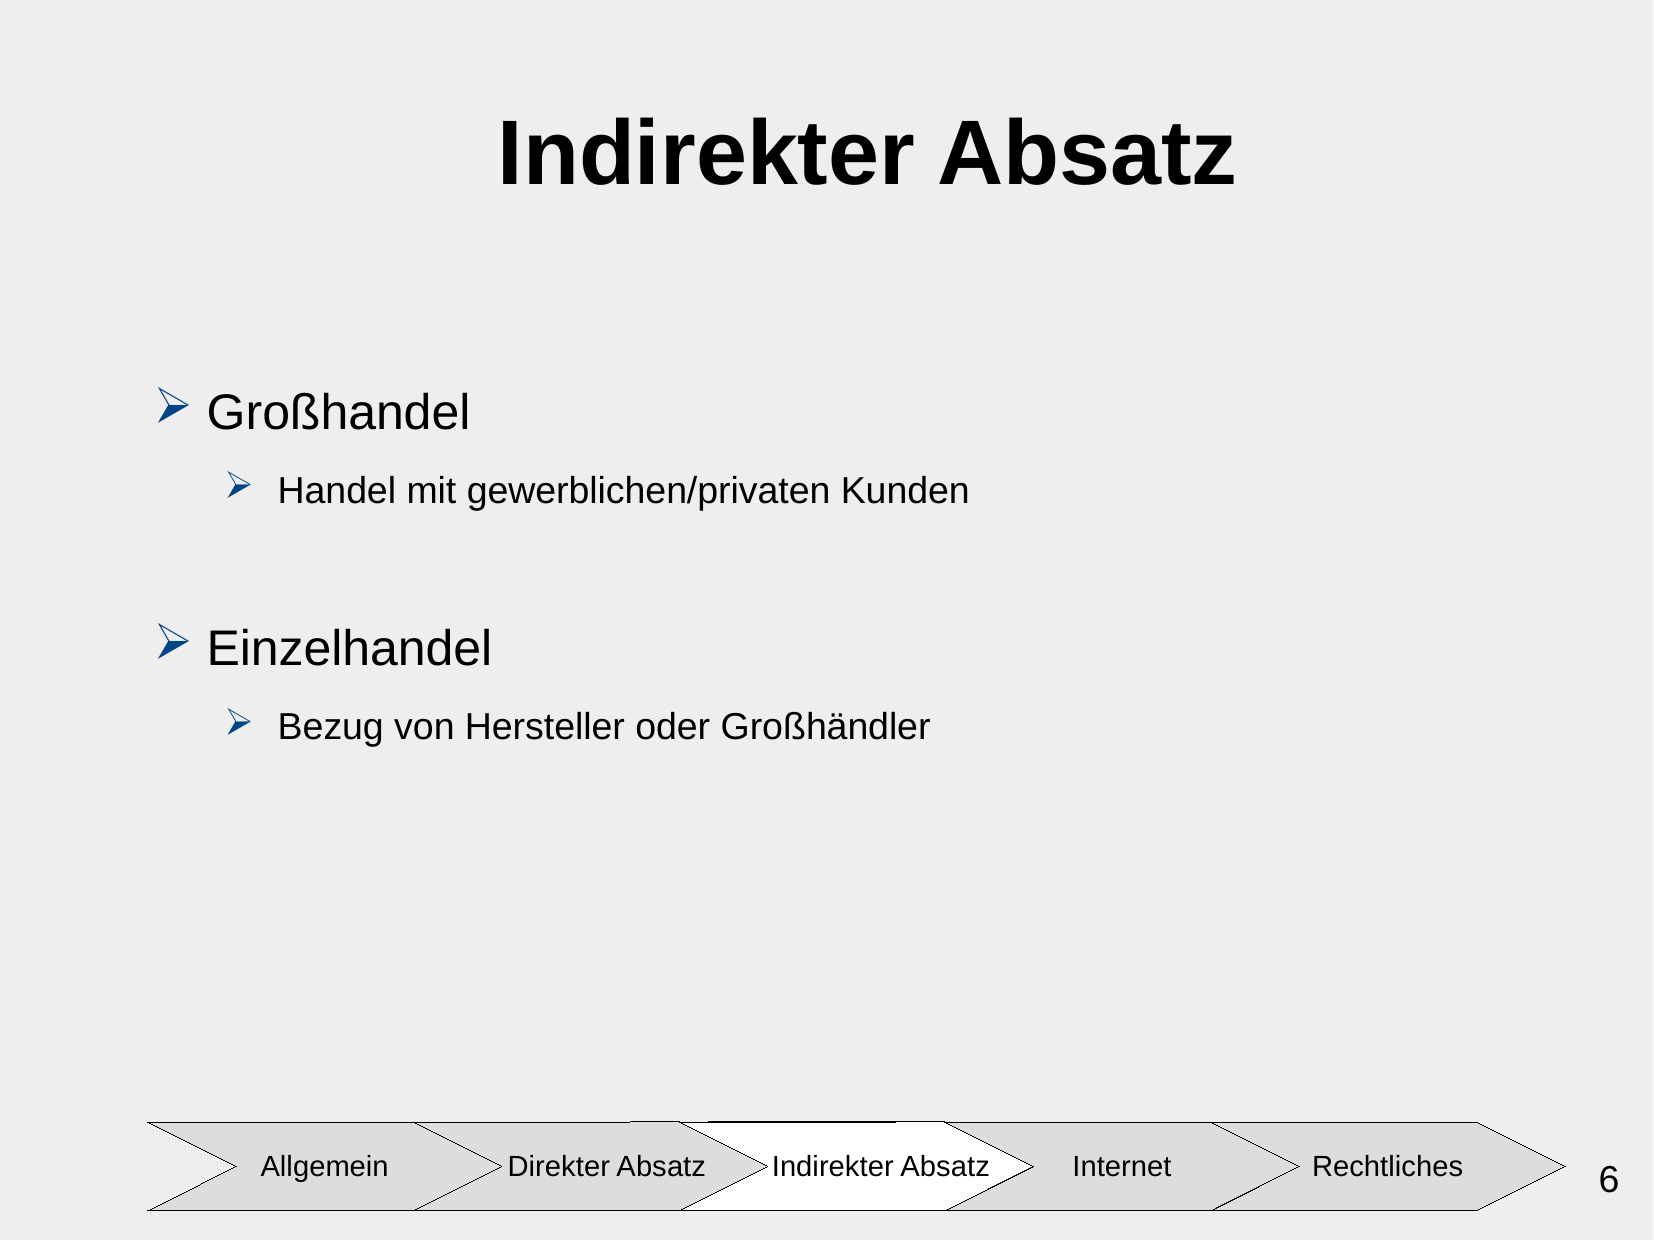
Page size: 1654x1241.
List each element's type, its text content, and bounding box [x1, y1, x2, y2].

text_box Internet [944, 1122, 1297, 1211]
title Indirekter Absatz [124, 49, 1613, 257]
text_box Allgemein [147, 1122, 500, 1211]
text_box Rechtliches [1210, 1122, 1566, 1211]
list Großhandel Handel mit gewerblichen/privaten Kunden Einzelhandel Bezug von Hersteller oder Großhändler [135, 383, 1625, 1104]
text_box Indirekter Absatz [681, 1121, 1032, 1211]
text_box <Nummer> [1583, 1151, 1654, 1209]
text_box Direkter Absatz [413, 1121, 768, 1211]
